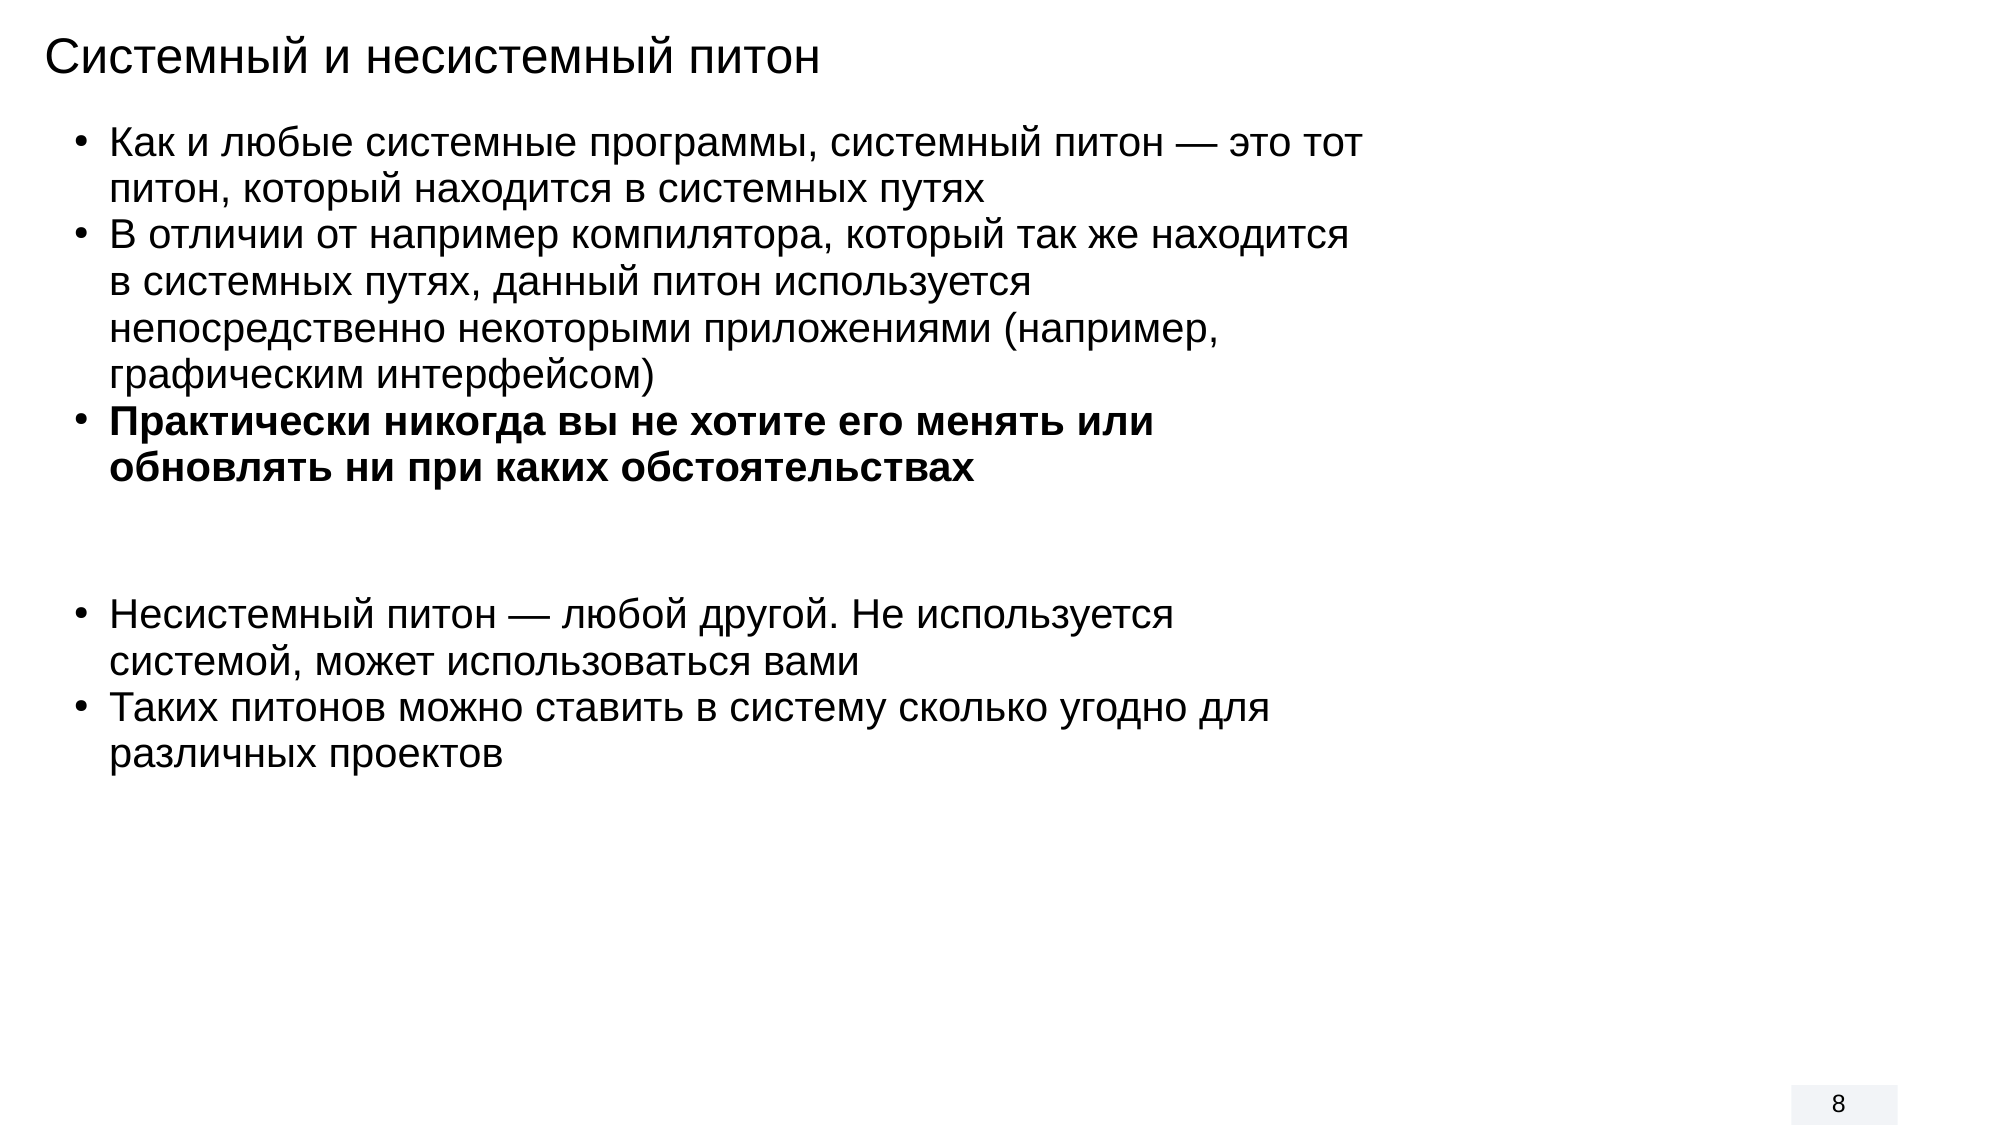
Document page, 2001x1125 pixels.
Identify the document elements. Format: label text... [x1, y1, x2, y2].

text_box Как и любые системные программы, системный питон — это тот питон, который находится в системных путях В отличии от например компилятора, который так же находится в системных путях, данный питон используется непосредственно некоторыми приложениями (например, графическим интерфейсом) Практически никогда вы не хотите его менять или обновлять ни при каких обстоятельствах [59, 110, 1388, 583]
text_box Системный и несистемный питон [29, 21, 1595, 92]
text_box Несистемный питон — любой другой. Не используется системой, может использоваться вами Таких питонов можно ставить в систему сколько угодно для различных проектов [59, 583, 1388, 975]
text_box <number> [1817, 1082, 1961, 1125]
